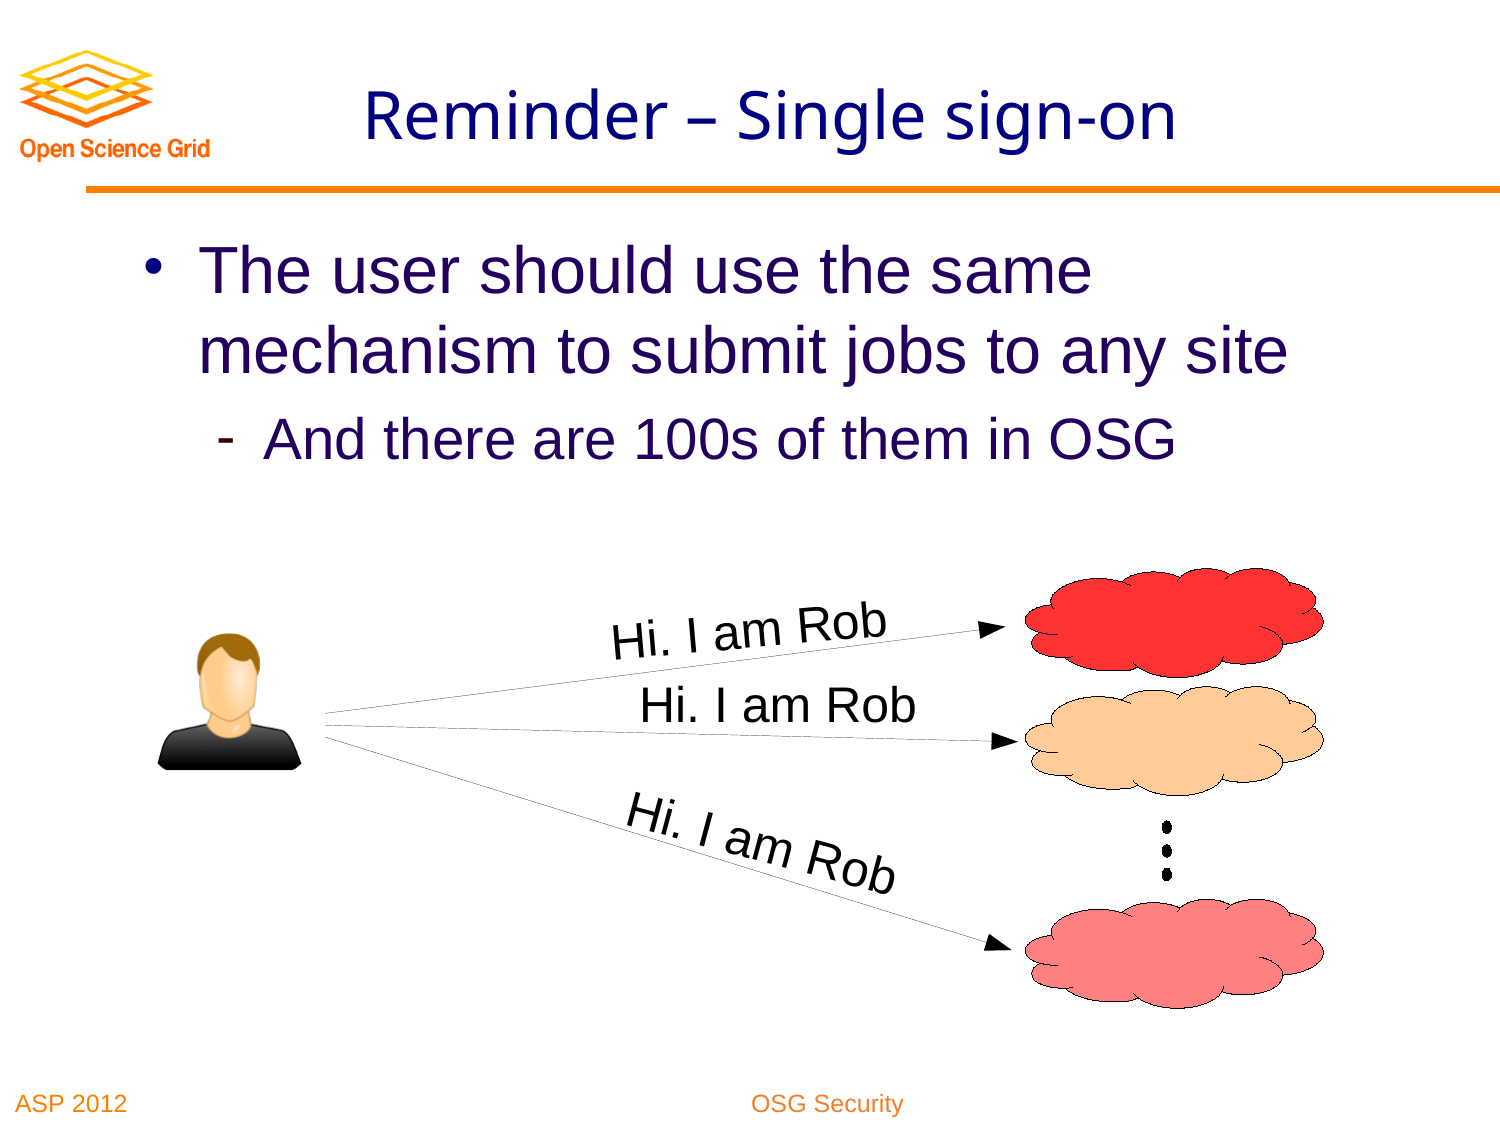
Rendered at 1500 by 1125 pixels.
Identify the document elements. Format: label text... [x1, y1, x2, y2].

text_box [1025, 686, 1324, 796]
text_box Hi. I am Rob [624, 664, 941, 740]
title Reminder – Single sign-on [201, 18, 1342, 207]
text_box [1025, 899, 1324, 1009]
text_box [1025, 568, 1324, 678]
text_box [1162, 844, 1172, 858]
text_box Hi. I am Rob [592, 574, 940, 679]
text_box [1162, 868, 1172, 881]
text_box [1162, 820, 1172, 834]
picture [0, 27, 201, 179]
text_box Hi. I am Rob [604, 765, 1006, 940]
picture [154, 623, 305, 774]
list The user should use the same mechanism to submit jobs to any site And there are 100s of them in OSG [127, 218, 1403, 962]
